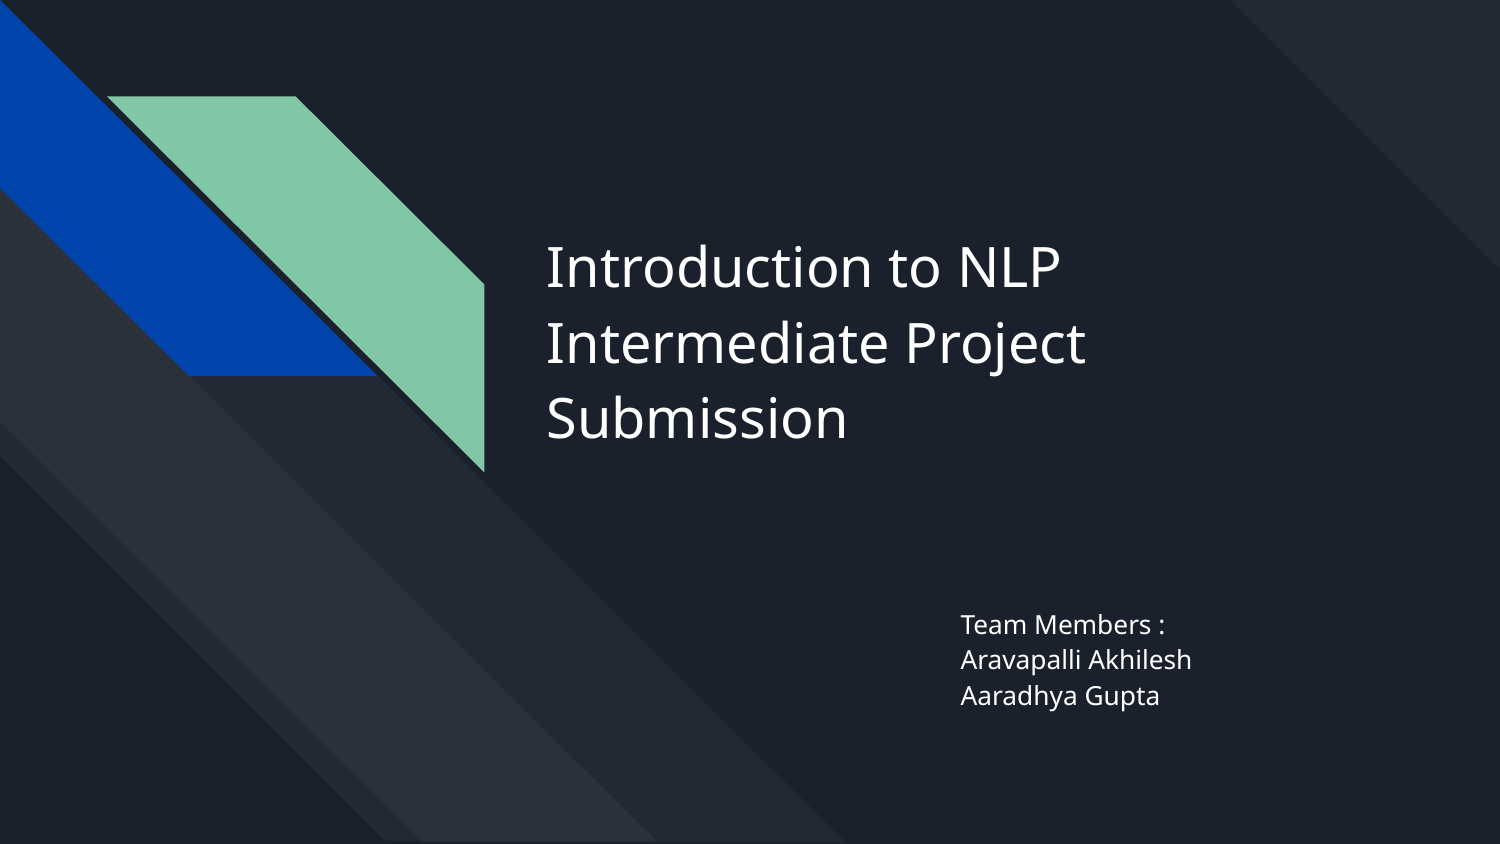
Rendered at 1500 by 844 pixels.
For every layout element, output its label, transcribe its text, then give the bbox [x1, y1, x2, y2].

title Introduction to NLP Intermediate Project Submission [531, 212, 1355, 472]
subtitle Team Members : Aravapalli Akhilesh Aaradhya Gupta [945, 591, 1500, 730]
